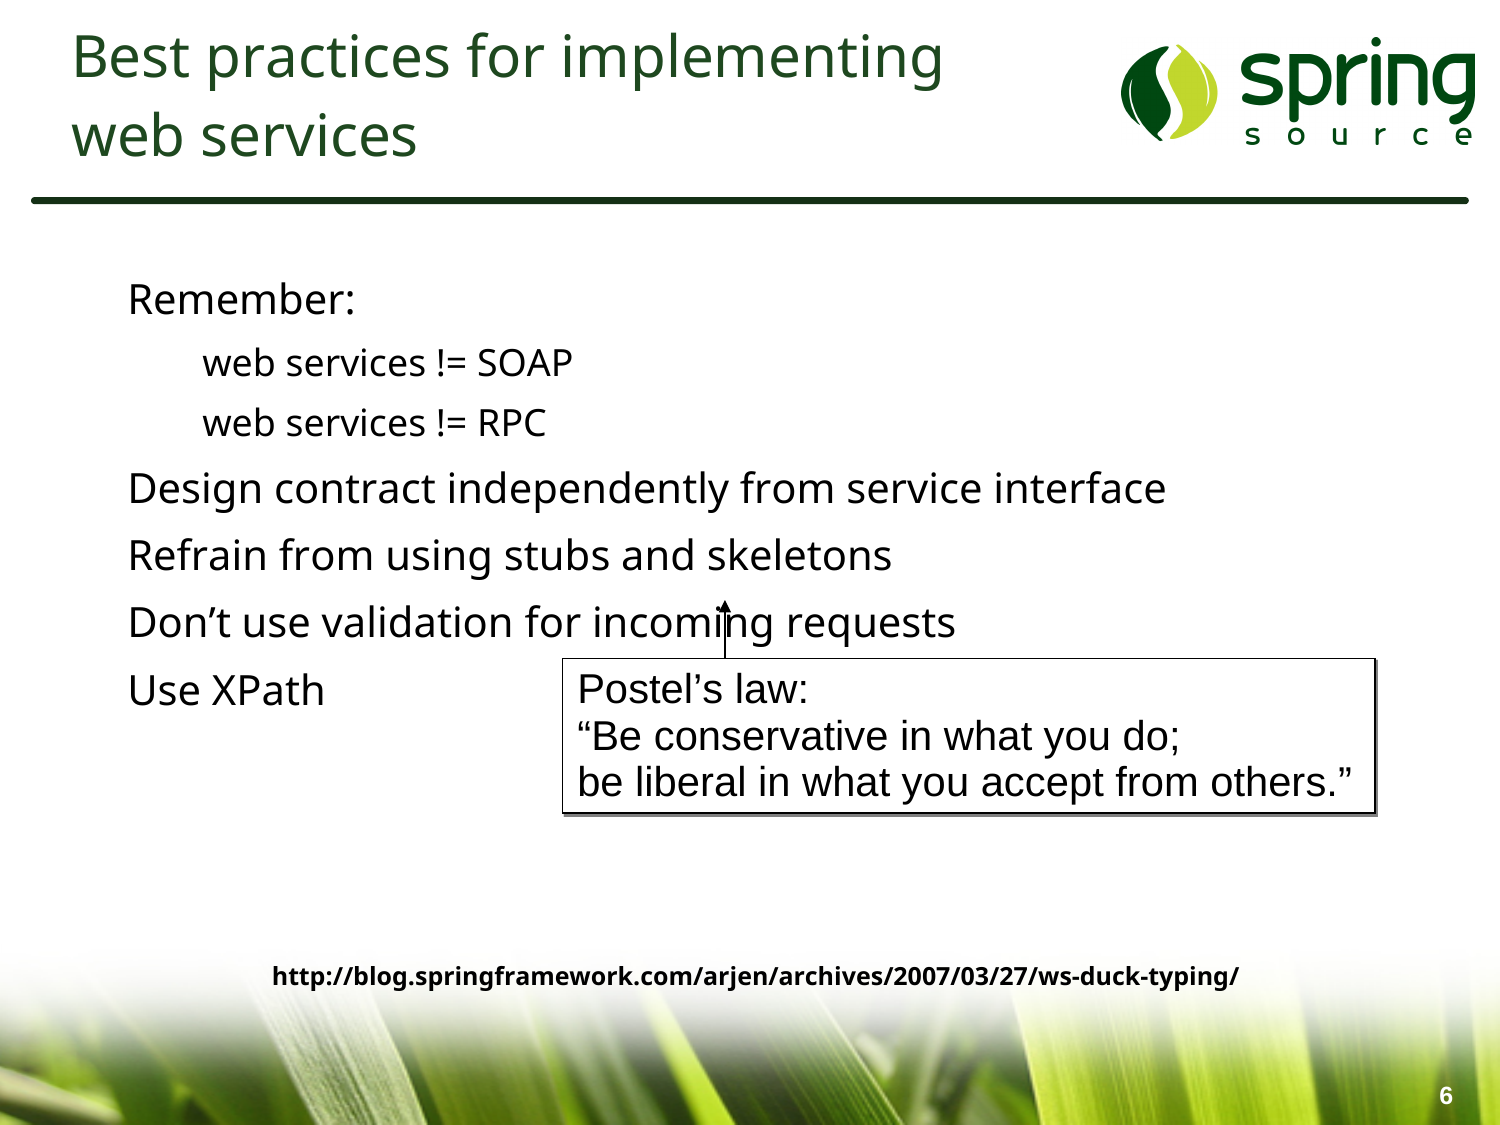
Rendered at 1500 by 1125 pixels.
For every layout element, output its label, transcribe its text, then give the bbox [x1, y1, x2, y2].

picture [1121, 37, 1475, 145]
title Best practices for implementing web services [56, 13, 1089, 176]
list Remember: web services != SOAP web services != RPC Design contract independently from service interface Refrain from using stubs and skeletons Don’t use validation for incoming requests Use XPath http://blog.springframework.com/arjen/archives/2007/03/27/ws-duck-typing/ [112, 262, 1401, 938]
text_box Postel’s law: “Be conservative in what you do; be liberal in what you accept from others.” [562, 658, 1375, 814]
picture [0, 944, 1500, 1125]
